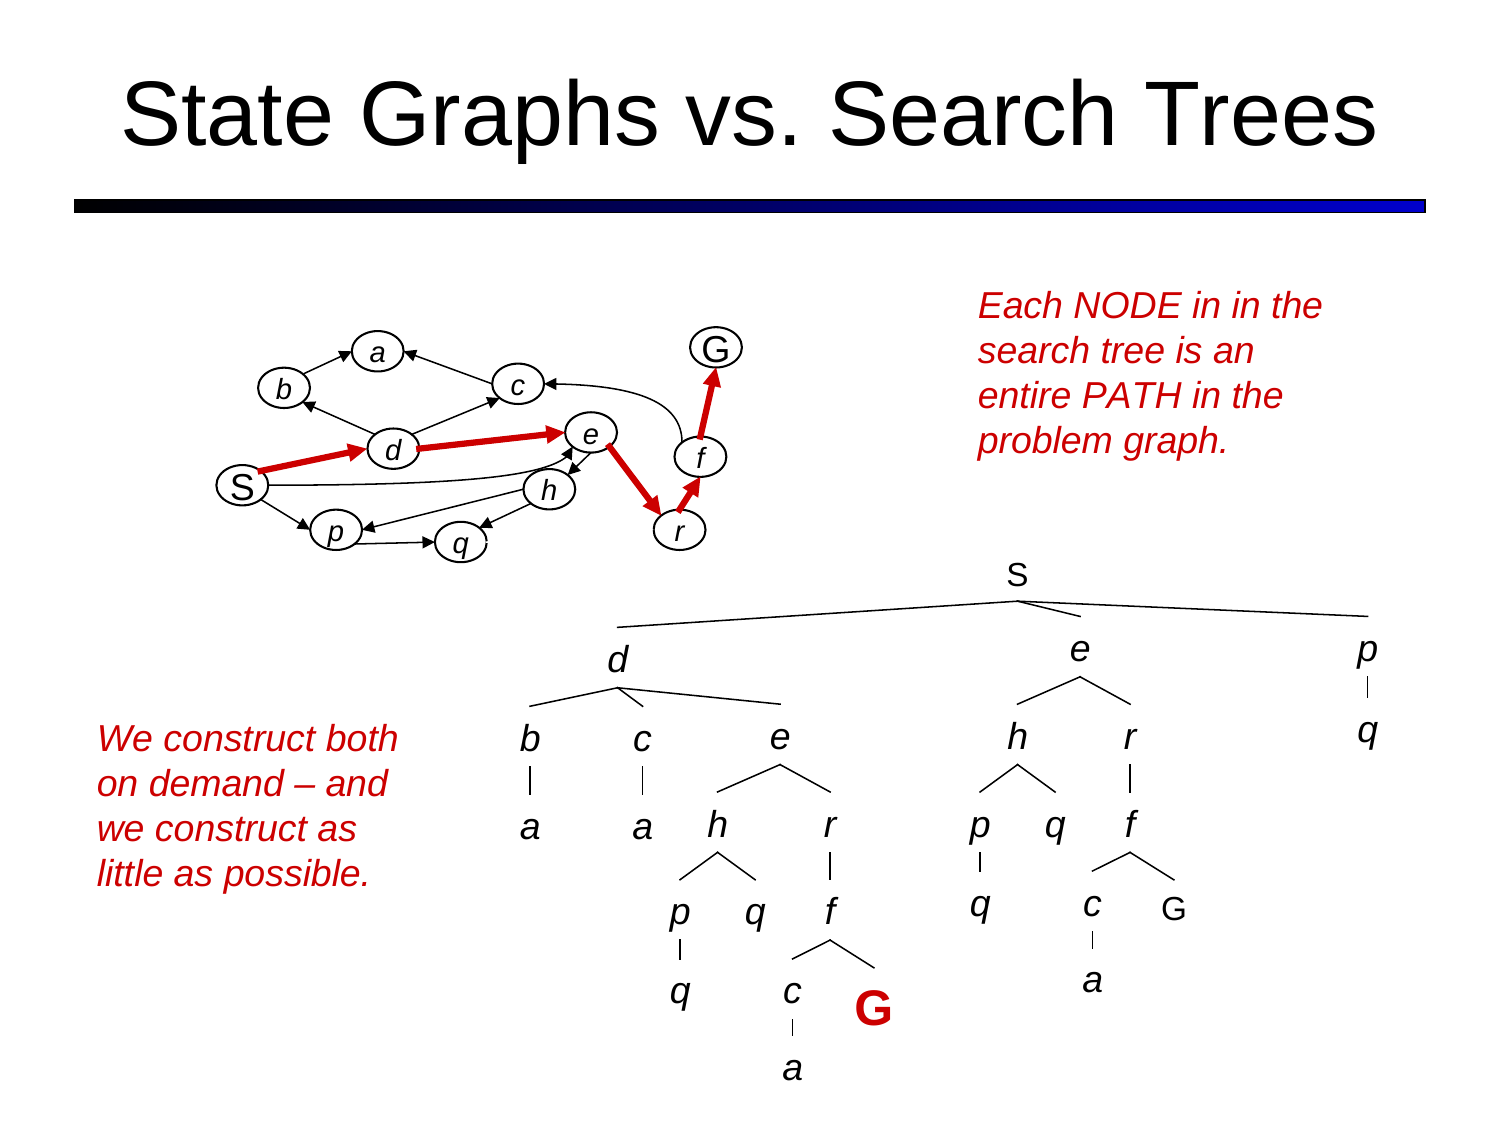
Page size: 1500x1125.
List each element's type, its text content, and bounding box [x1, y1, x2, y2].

text_box c [1061, 870, 1124, 932]
text_box c [611, 706, 674, 767]
text_box h [523, 469, 576, 510]
text_box e [565, 412, 618, 453]
text_box a [761, 1035, 824, 1097]
text_box e [748, 704, 812, 765]
text_box We construct both on demand – and we construct as little as possible. [82, 706, 422, 903]
text_box q [1023, 791, 1087, 853]
text_box f [1098, 791, 1162, 853]
text_box p [1336, 616, 1399, 677]
text_box p [648, 879, 712, 941]
text_box f [674, 436, 727, 477]
text_box c [761, 958, 824, 1020]
text_box p [948, 791, 1012, 853]
text_box a [351, 331, 404, 372]
text_box q [435, 521, 487, 563]
text_box b [498, 706, 562, 767]
text_box G [690, 327, 742, 368]
text_box f [798, 879, 862, 941]
text_box S [936, 545, 1099, 602]
text_box Each NODE in in the search tree is an entire PATH in the problem graph. [963, 273, 1360, 470]
text_box e [1048, 616, 1112, 677]
text_box r [798, 791, 862, 853]
text_box a [611, 793, 674, 855]
text_box p [310, 509, 362, 550]
text_box G [811, 967, 937, 1044]
text_box a [1061, 947, 1124, 1009]
text_box q [1336, 697, 1399, 758]
text_box d [586, 627, 649, 688]
text_box G [1111, 879, 1237, 936]
text_box q [948, 870, 1012, 932]
text_box r [653, 509, 706, 550]
text_box a [498, 793, 562, 855]
text_box b [258, 367, 310, 409]
text_box q [648, 958, 712, 1020]
text_box h [986, 704, 1049, 765]
text_box State Graphs vs. Search Trees [75, 37, 1426, 180]
text_box r [1098, 704, 1162, 765]
text_box d [367, 428, 419, 469]
text_box h [686, 791, 749, 853]
text_box q [723, 879, 787, 941]
text_box S [216, 465, 269, 506]
text_box c [492, 363, 544, 404]
